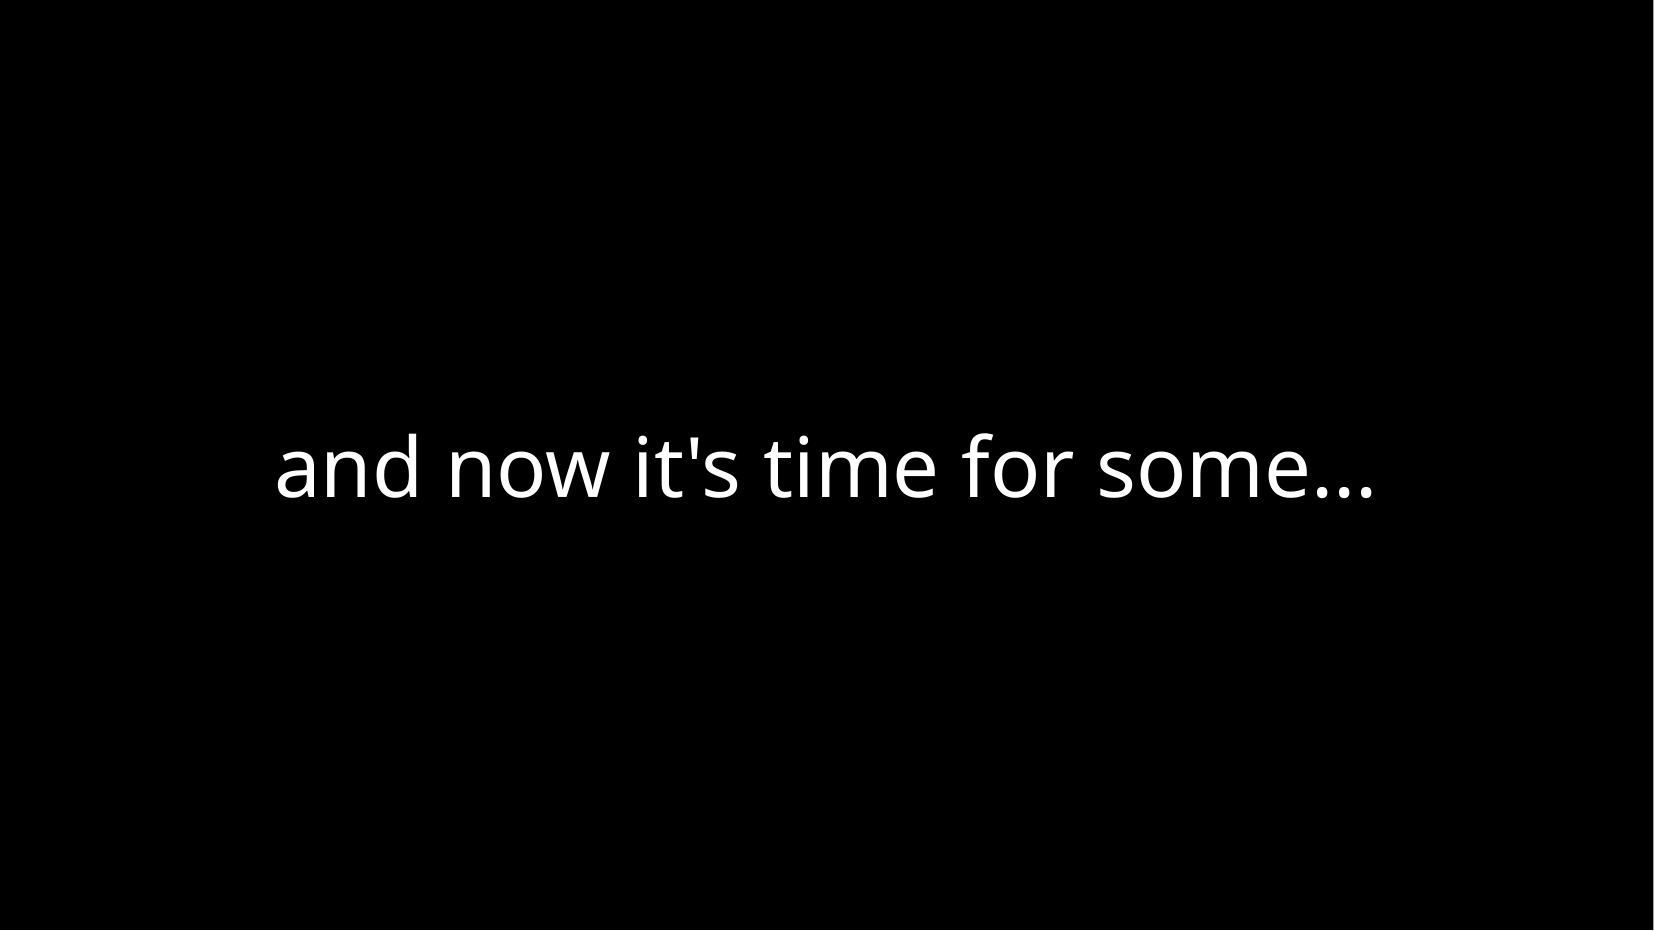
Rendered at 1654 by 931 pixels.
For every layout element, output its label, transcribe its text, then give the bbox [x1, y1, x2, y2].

subtitle and now it's time for some... [82, 195, 1571, 735]
